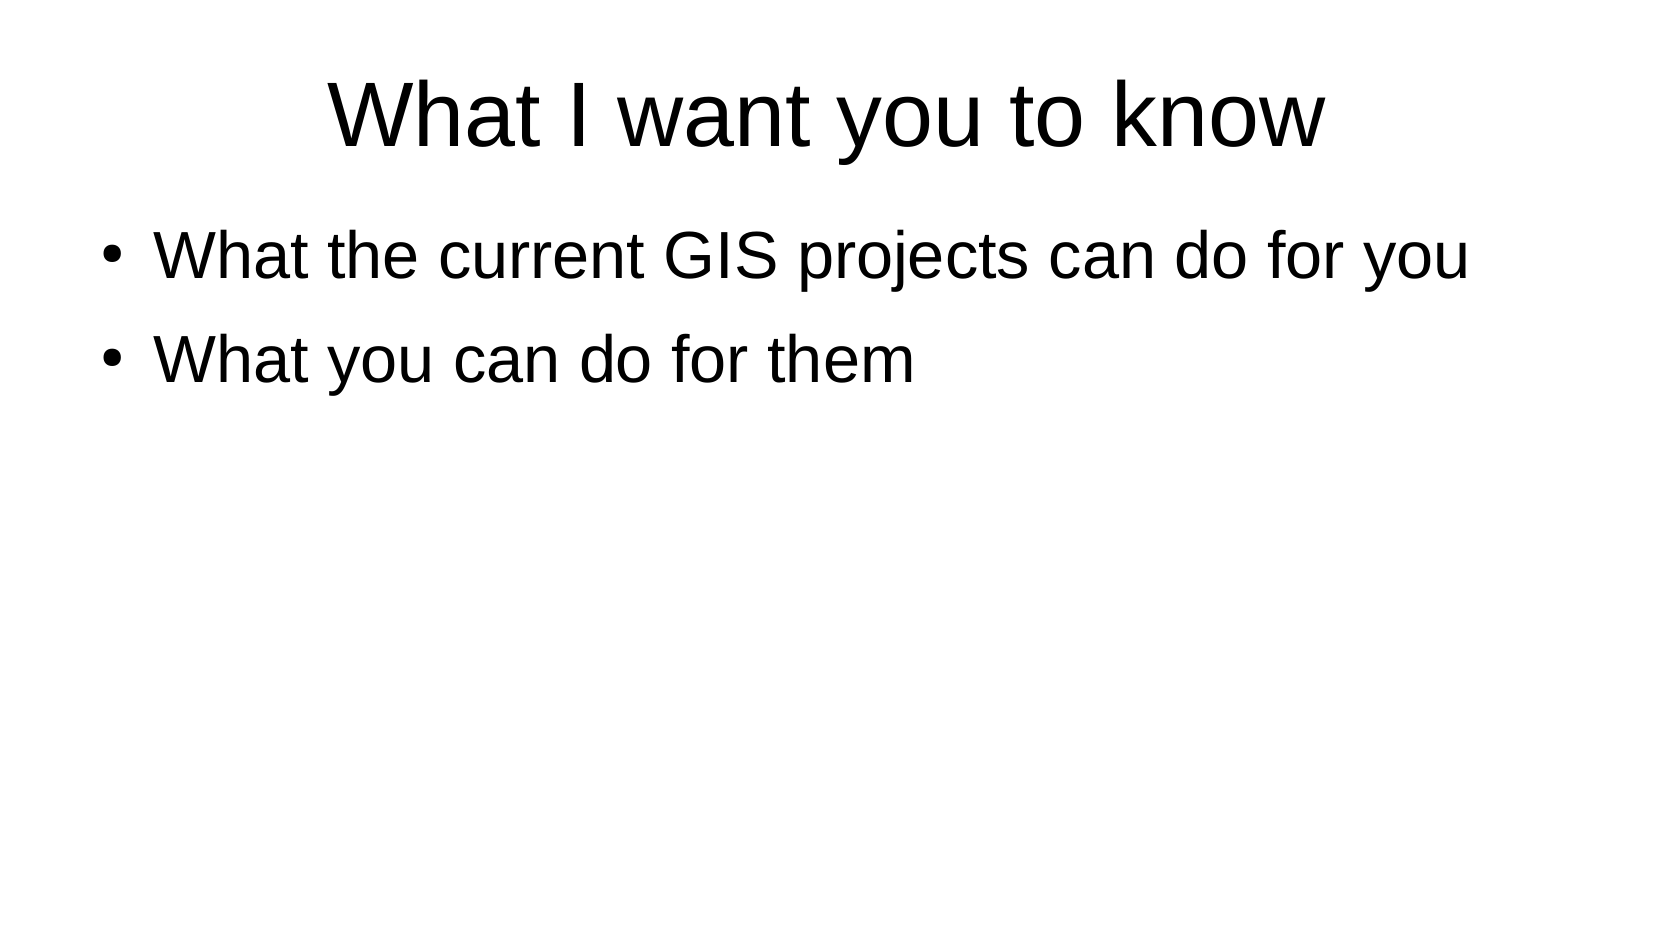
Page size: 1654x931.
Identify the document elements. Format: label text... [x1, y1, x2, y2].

title What I want you to know [82, 37, 1571, 193]
list What the current GIS projects can do for you What you can do for them [82, 217, 1571, 758]
